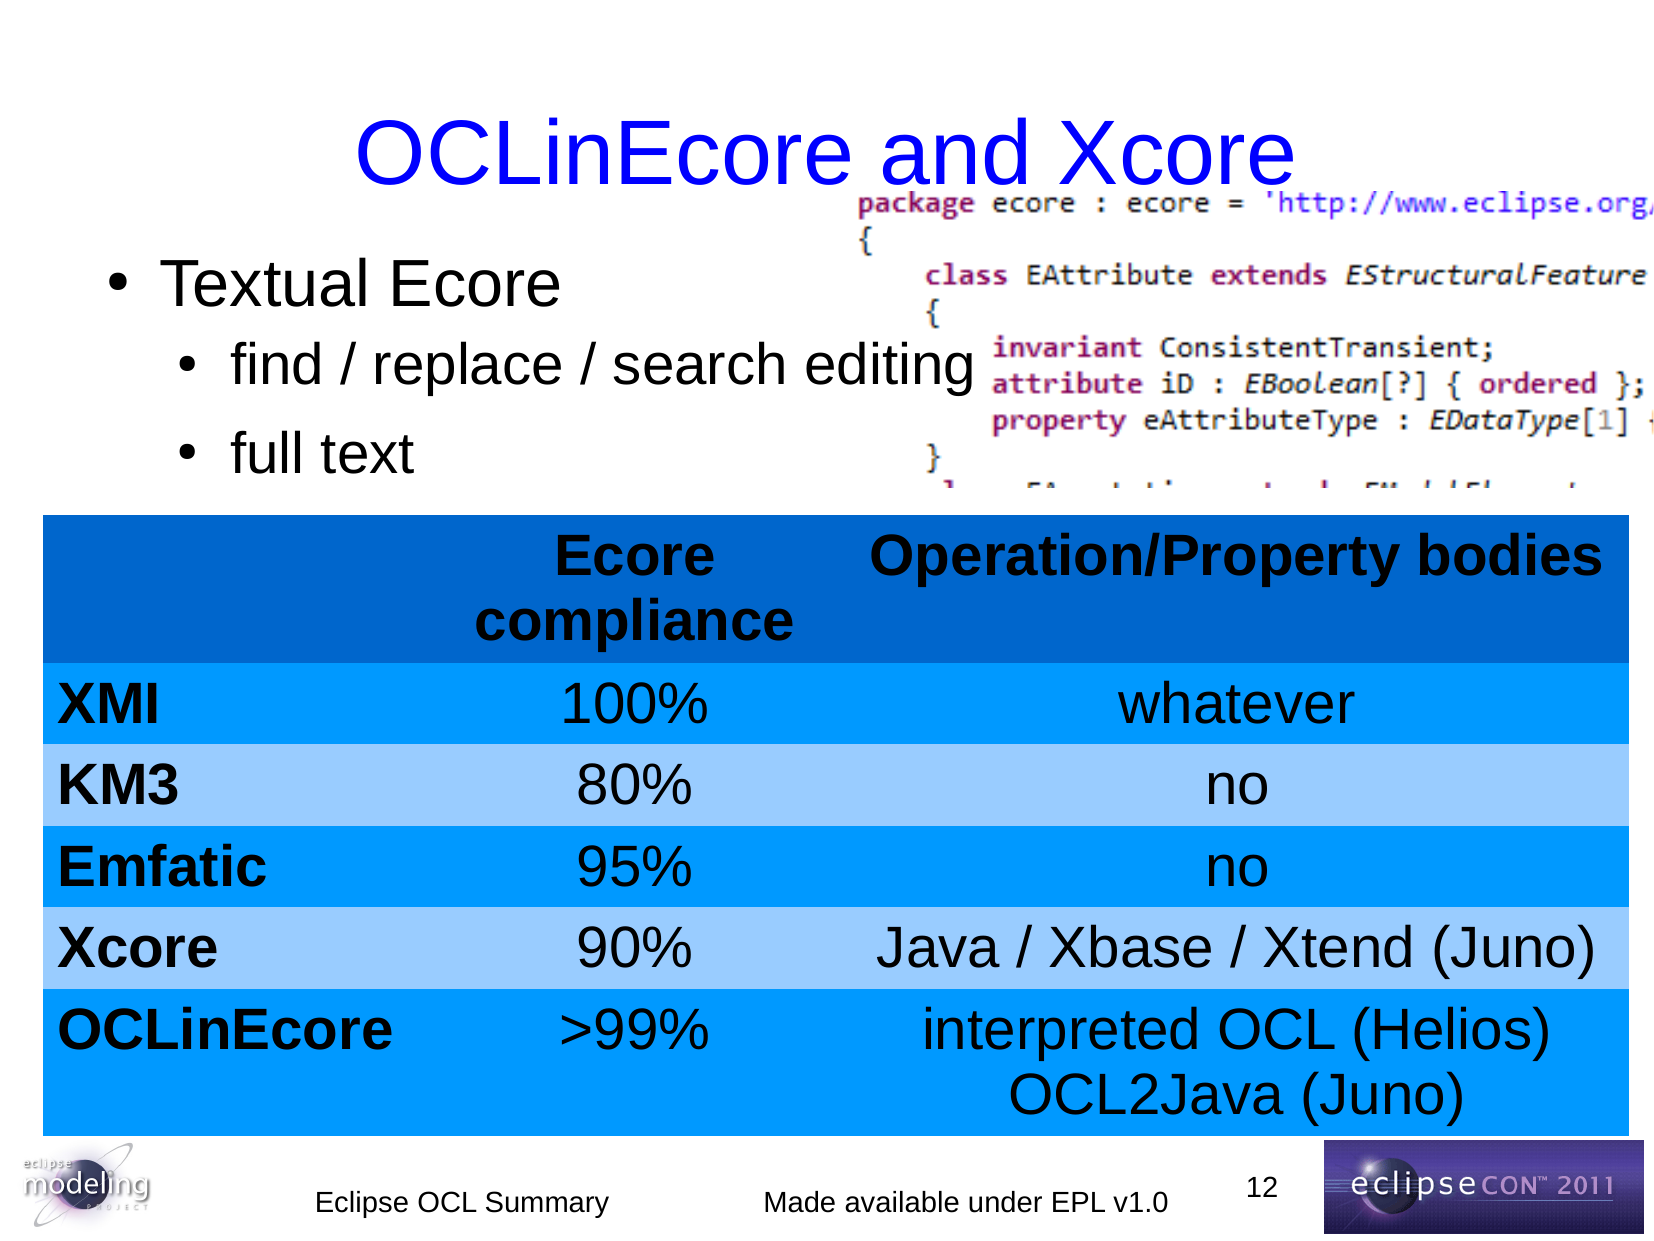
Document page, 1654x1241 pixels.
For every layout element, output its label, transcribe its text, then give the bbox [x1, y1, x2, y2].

list Textual Ecore find / replace / search editing full text [88, 245, 1577, 515]
table_cell >99% [424, 989, 846, 1136]
table_header Operation/Property bodies [846, 515, 1629, 663]
table_cell 95% [424, 826, 846, 907]
picture [1571, 191, 1654, 488]
table_cell interpreted OCL (Helios) OCL2Java (Juno) [846, 989, 1629, 1136]
title OCLinEcore and Xcore [82, 56, 1571, 250]
table_cell no [846, 826, 1629, 907]
table_header Ecore compliance [424, 515, 846, 663]
picture [1324, 1140, 1644, 1234]
table_cell Xcore [43, 907, 424, 989]
picture [9, 1136, 156, 1235]
table_cell 100% [424, 663, 846, 744]
table_cell XMI [43, 663, 424, 744]
table_cell no [846, 744, 1629, 826]
table_cell Emfatic [43, 826, 424, 907]
table_cell Java / Xbase / Xtend (Juno) [846, 907, 1629, 989]
table_cell OCLinEcore [43, 989, 424, 1136]
table_cell KM3 [43, 744, 424, 826]
table_cell whatever [846, 663, 1629, 744]
table_cell 90% [424, 907, 846, 989]
table_header [43, 515, 424, 663]
table_cell 80% [424, 744, 846, 826]
